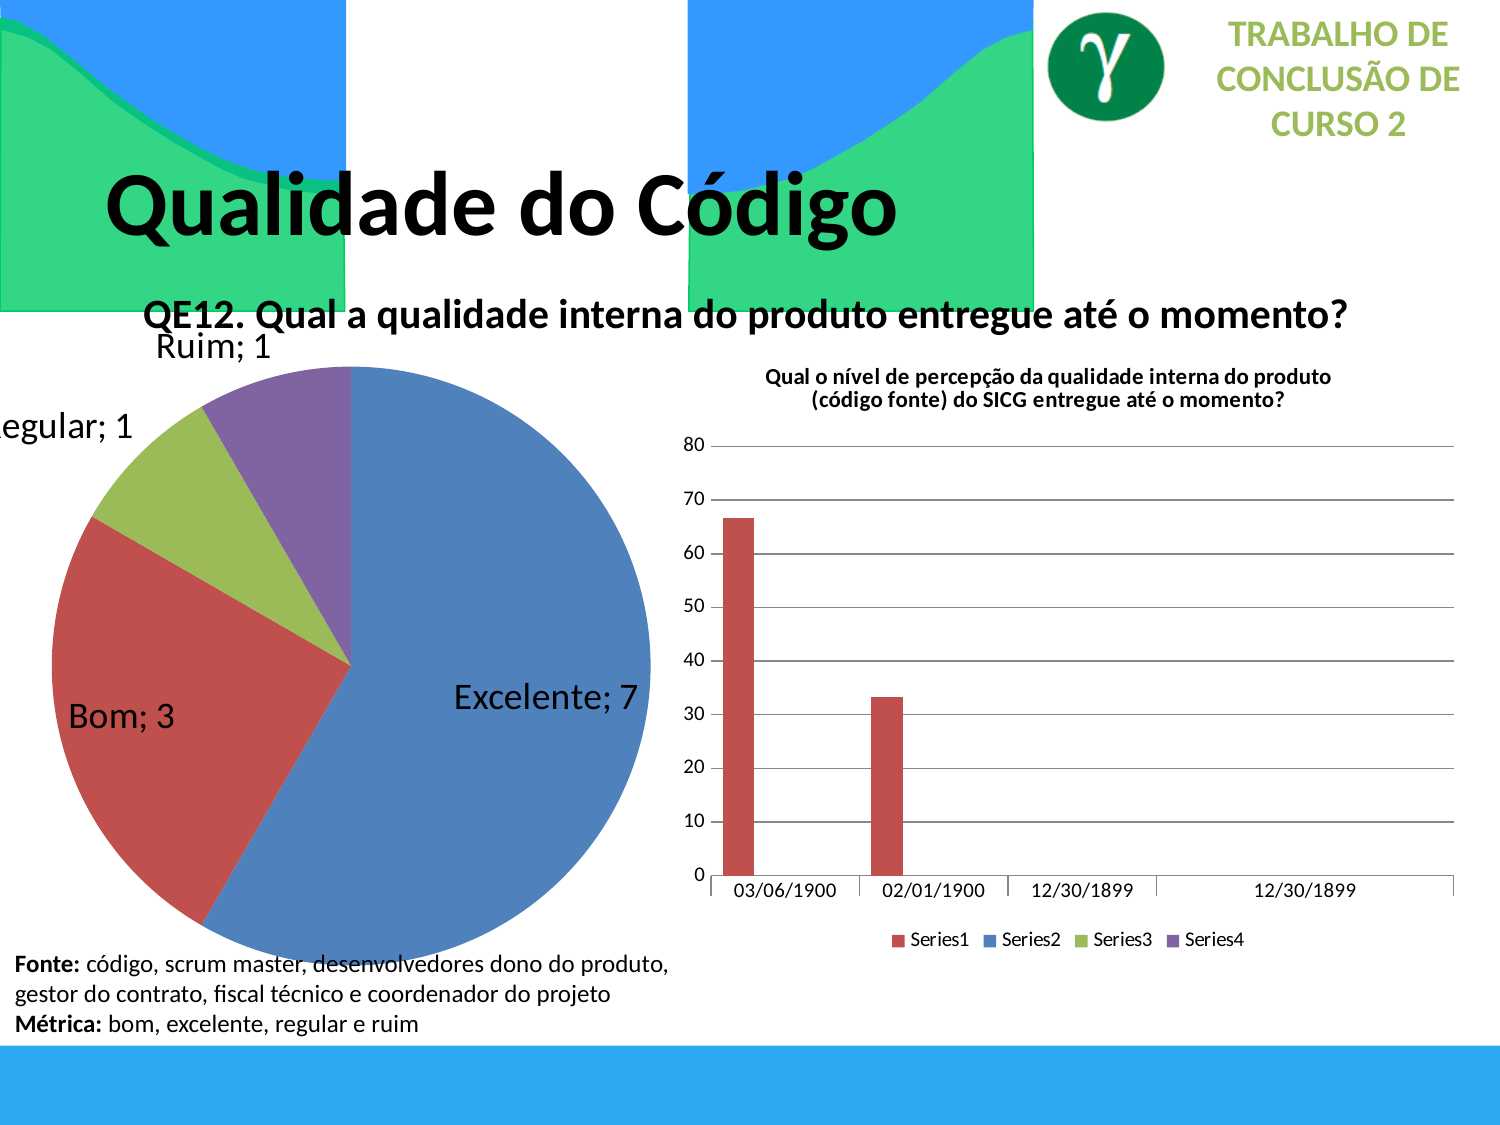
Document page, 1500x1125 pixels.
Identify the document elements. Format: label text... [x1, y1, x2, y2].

text_box Qualidade do Código [90, 118, 1366, 279]
chart [0, 312, 1470, 979]
text_box QE12. Qual a qualidade interna do produto entregue até o momento? [49, 279, 1444, 343]
text_box [688, 0, 1033, 118]
text_box Fonte: código, scrum master, desenvolvedores dono do produto, gestor do contrato, fiscal técnico e coordenador do projeto Métrica: bom, excelente, regular e ruim [0, 940, 715, 1045]
text_box [0, 1045, 1500, 1125]
text_box [0, 0, 346, 312]
text_box TRABALHO DE CONCLUSÃO DE CURSO 2 [1178, 1, 1500, 197]
picture [1033, 0, 1178, 118]
